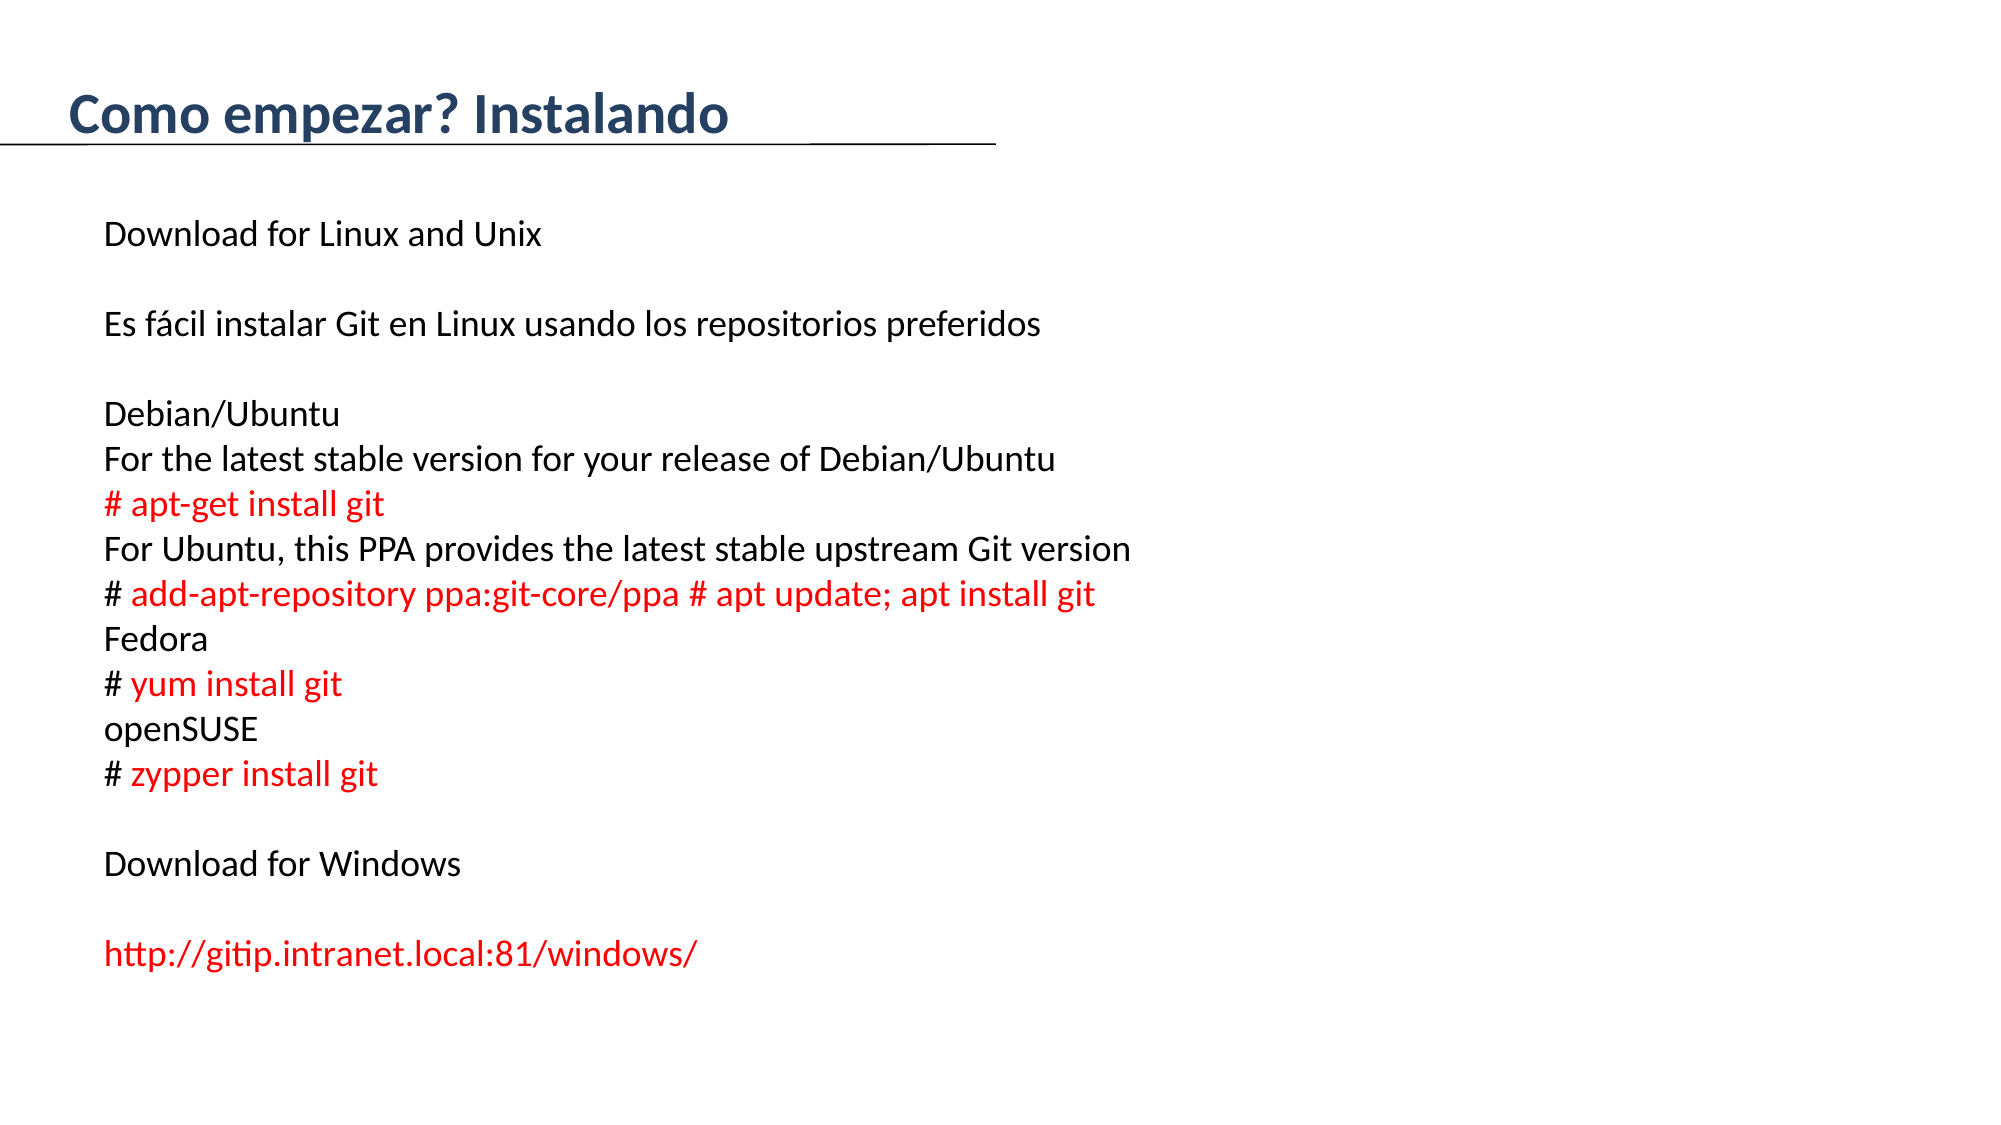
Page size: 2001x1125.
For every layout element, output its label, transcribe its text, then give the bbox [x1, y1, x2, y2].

text_box Como empezar? Instalando [54, 67, 1060, 154]
text_box Download for Linux and Unix Es fácil instalar Git en Linux usando los repositorios preferidos Debian/Ubuntu For the latest stable version for your release of Debian/Ubuntu # apt-get install git For Ubuntu, this PPA provides the latest stable upstream Git version # add-apt-repository ppa:git-core/ppa # apt update; apt install git Fedora # yum install git openSUSE # zypper install git Download for Windows http://gitip.intranet.local:81/windows/ [89, 201, 1918, 981]
